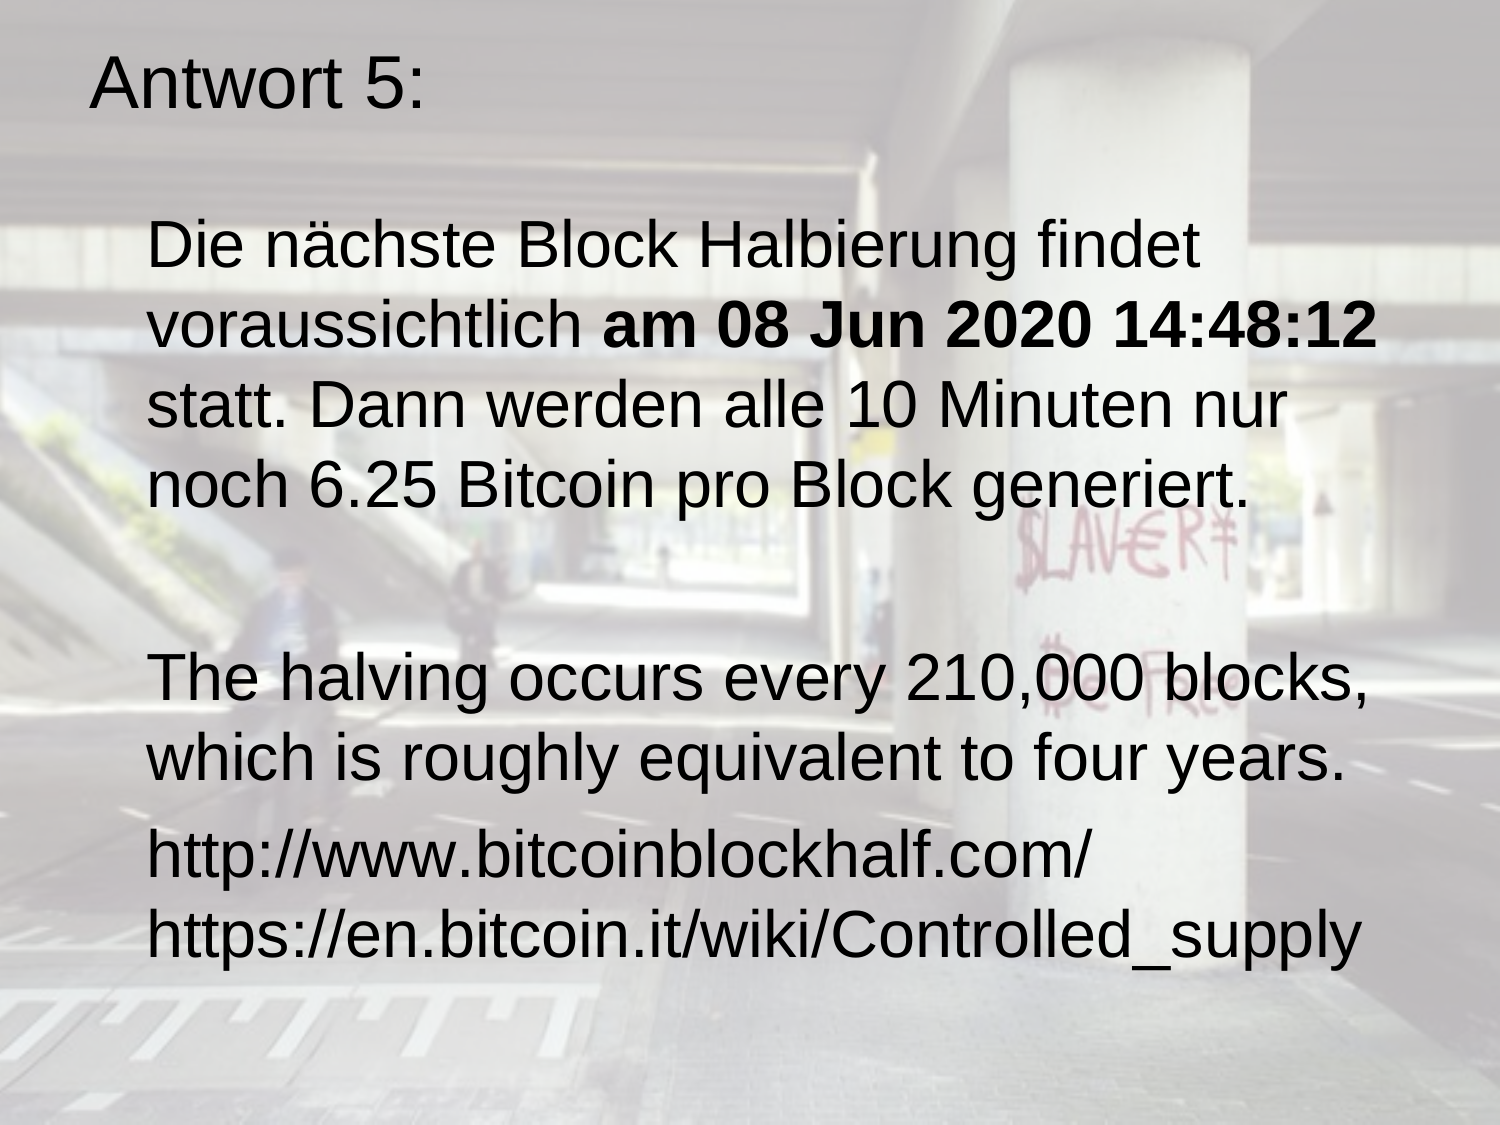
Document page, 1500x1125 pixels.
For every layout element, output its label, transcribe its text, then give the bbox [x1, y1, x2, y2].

title Antwort 5: [75, 26, 1426, 132]
list Die nächste Block Halbierung findet voraussichtlich am 08 Jun 2020 14:48:12 statt. Dann werden alle 10 Minuten nur noch 6.25 Bitcoin pro Block generiert. The halving occurs every 210,000 blocks, which is roughly equivalent to four years. http://www.bitcoinblockhalf.com/ https://en.bitcoin.it/wiki/Controlled_supply [75, 192, 1426, 1006]
